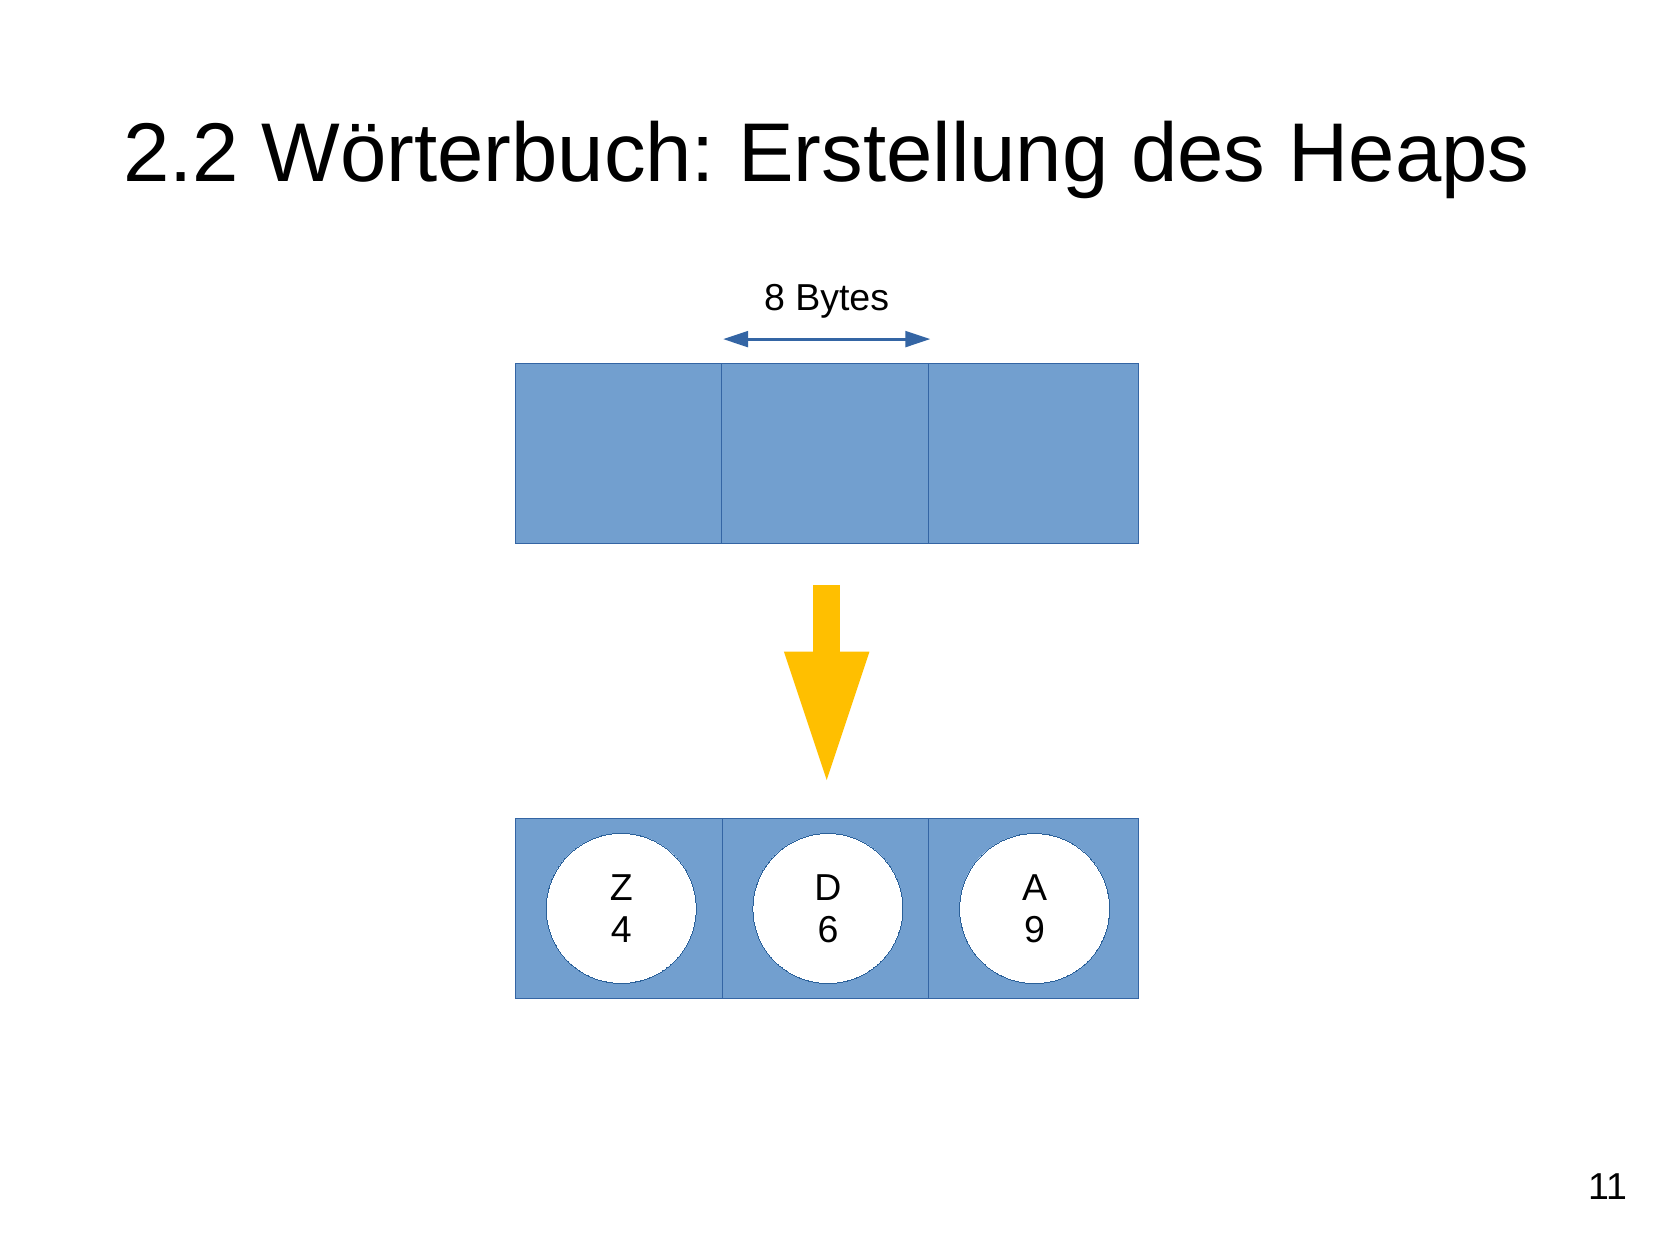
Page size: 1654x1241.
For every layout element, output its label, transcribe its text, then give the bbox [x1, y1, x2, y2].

text_box [515, 818, 1139, 999]
text_box [515, 363, 1139, 544]
text_box D 6 [752, 833, 903, 984]
text_box <number> [1259, 1158, 1642, 1229]
text_box Z 4 [546, 833, 697, 984]
title 2.2 Wörterbuch: Erstellung des Heaps [82, 16, 1571, 290]
text_box A 9 [959, 833, 1110, 984]
